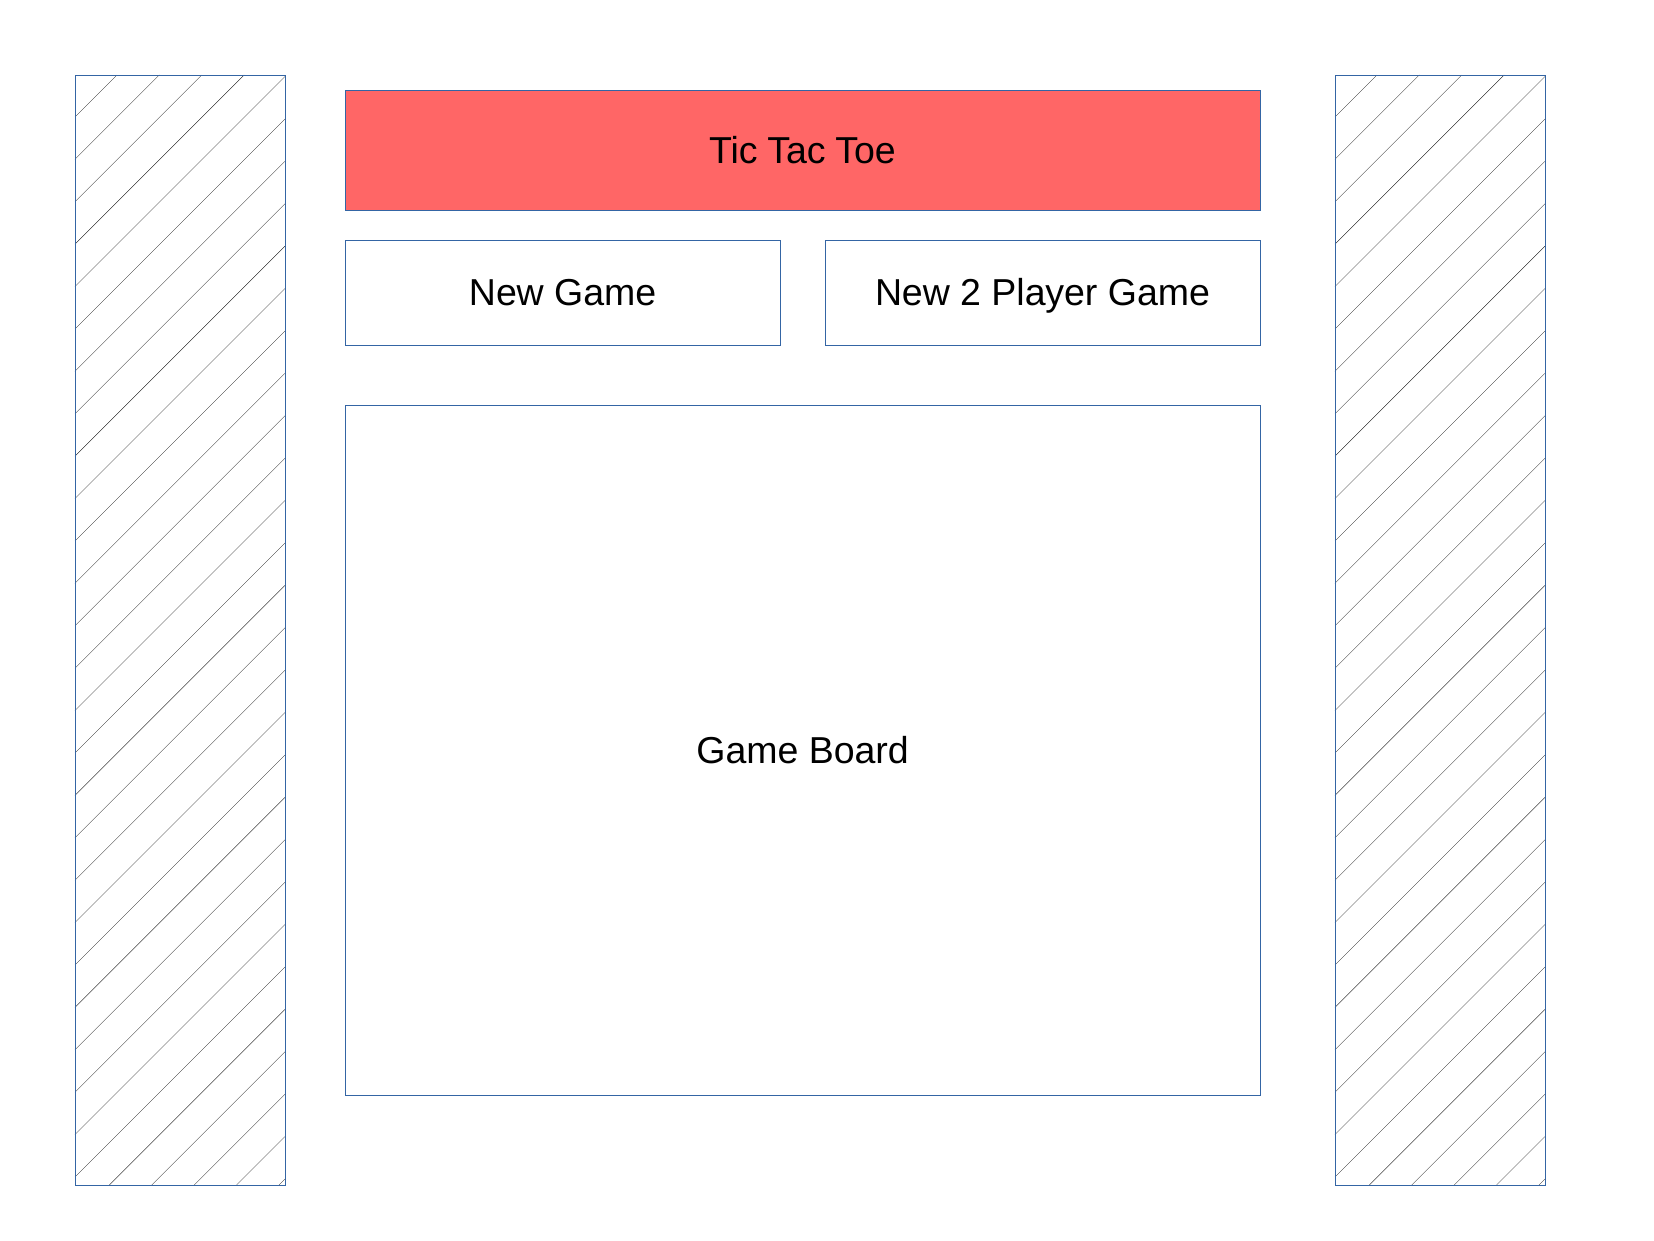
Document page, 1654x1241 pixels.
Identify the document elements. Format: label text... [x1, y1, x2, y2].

text_box New Game [345, 240, 781, 346]
text_box Game Board [345, 405, 1261, 1096]
text_box [1335, 75, 1546, 1186]
text_box Tic Tac Toe [345, 90, 1261, 211]
text_box [75, 75, 286, 1186]
text_box New 2 Player Game [825, 240, 1261, 346]
